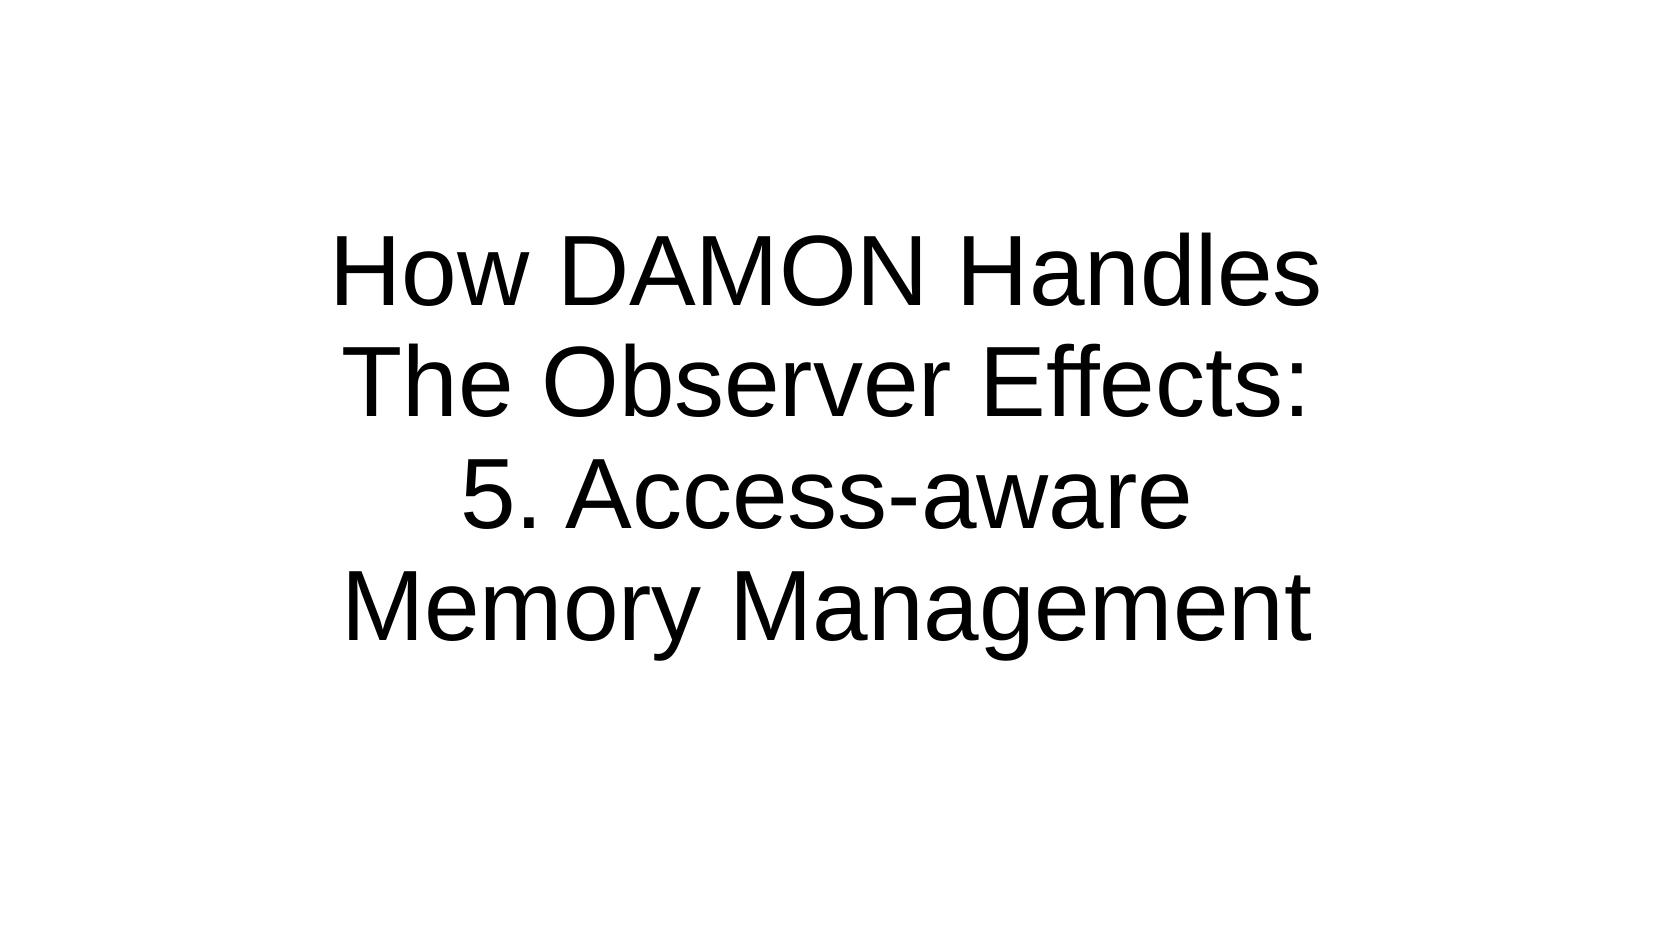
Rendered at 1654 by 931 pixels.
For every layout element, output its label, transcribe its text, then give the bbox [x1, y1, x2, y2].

text_box How DAMON Handles The Observer Effects: 5. Access-aware Memory Management [82, 108, 1571, 767]
